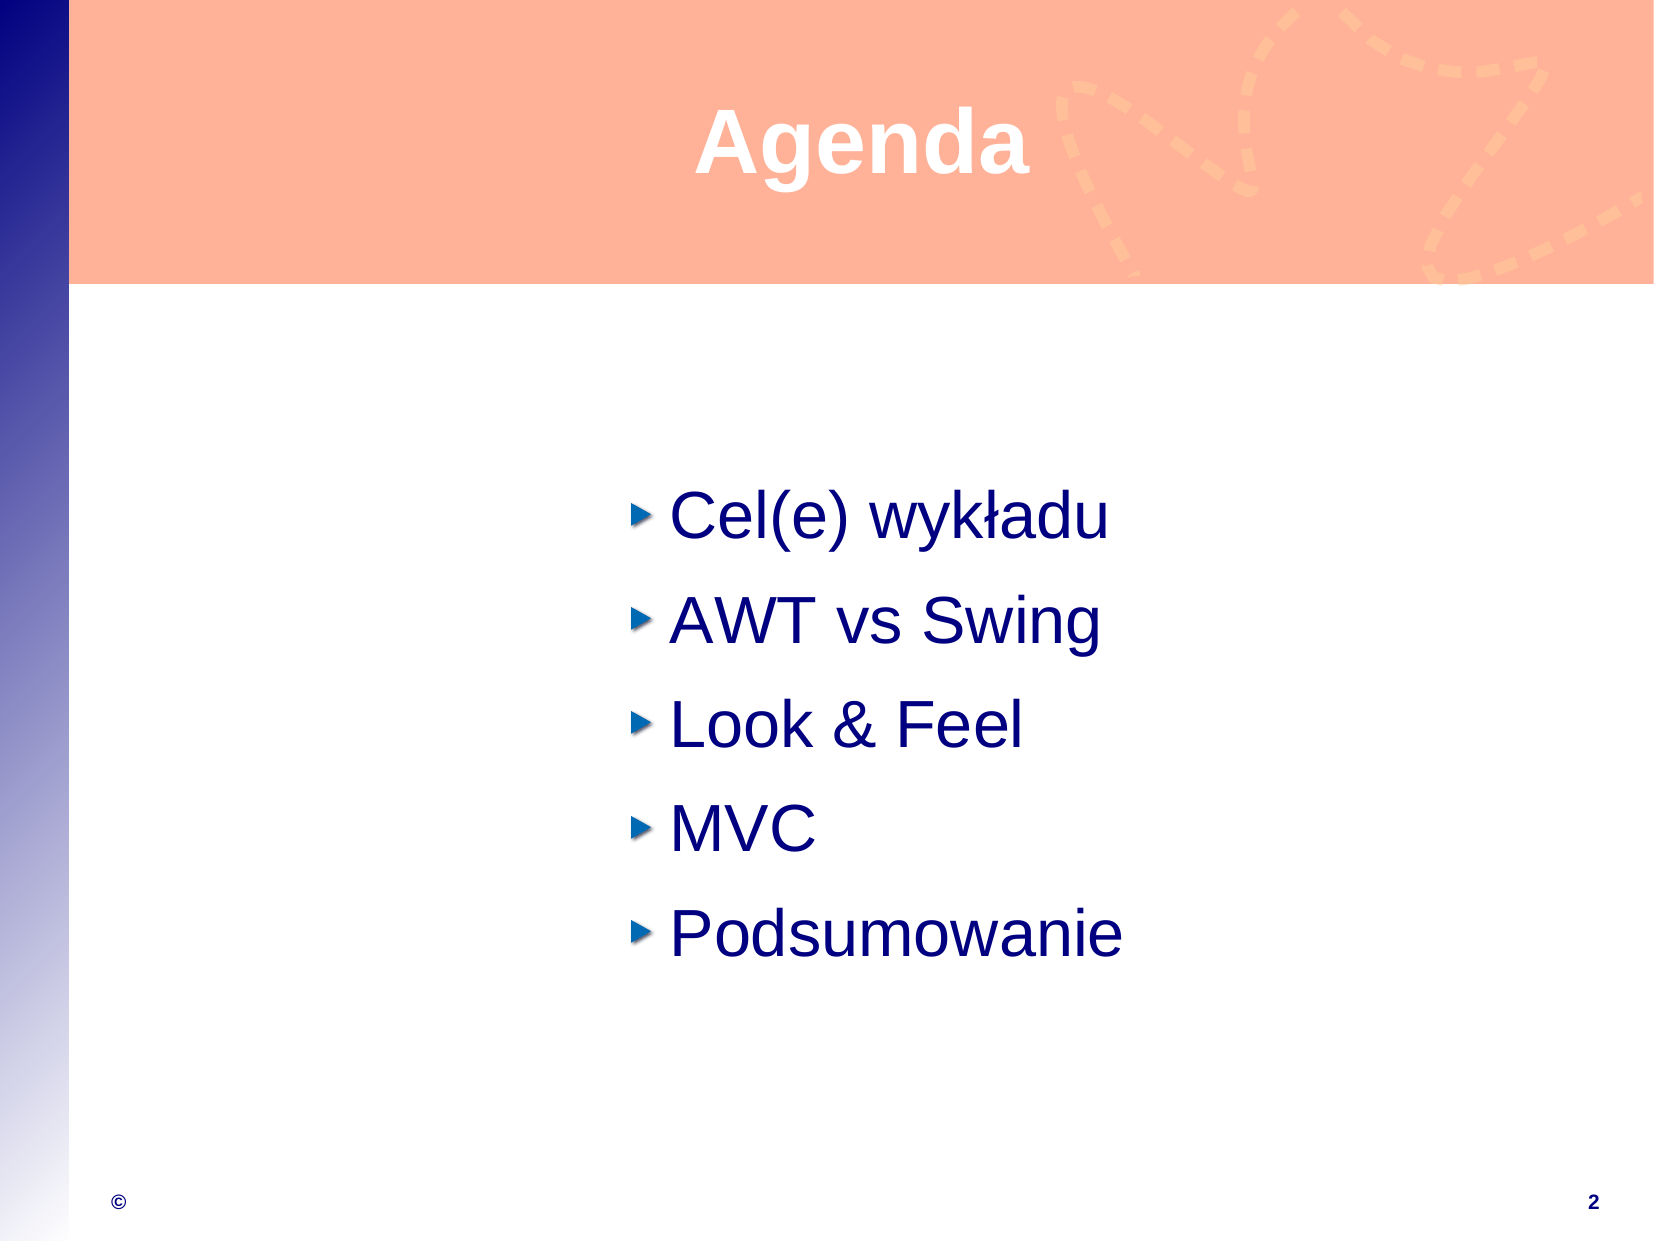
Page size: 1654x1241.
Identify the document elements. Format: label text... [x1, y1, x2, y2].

title Agenda [70, 37, 1654, 246]
list Cel(e) wykładu AWT vs Swing Look & Feel MVC Podsumowanie [598, 478, 1126, 971]
